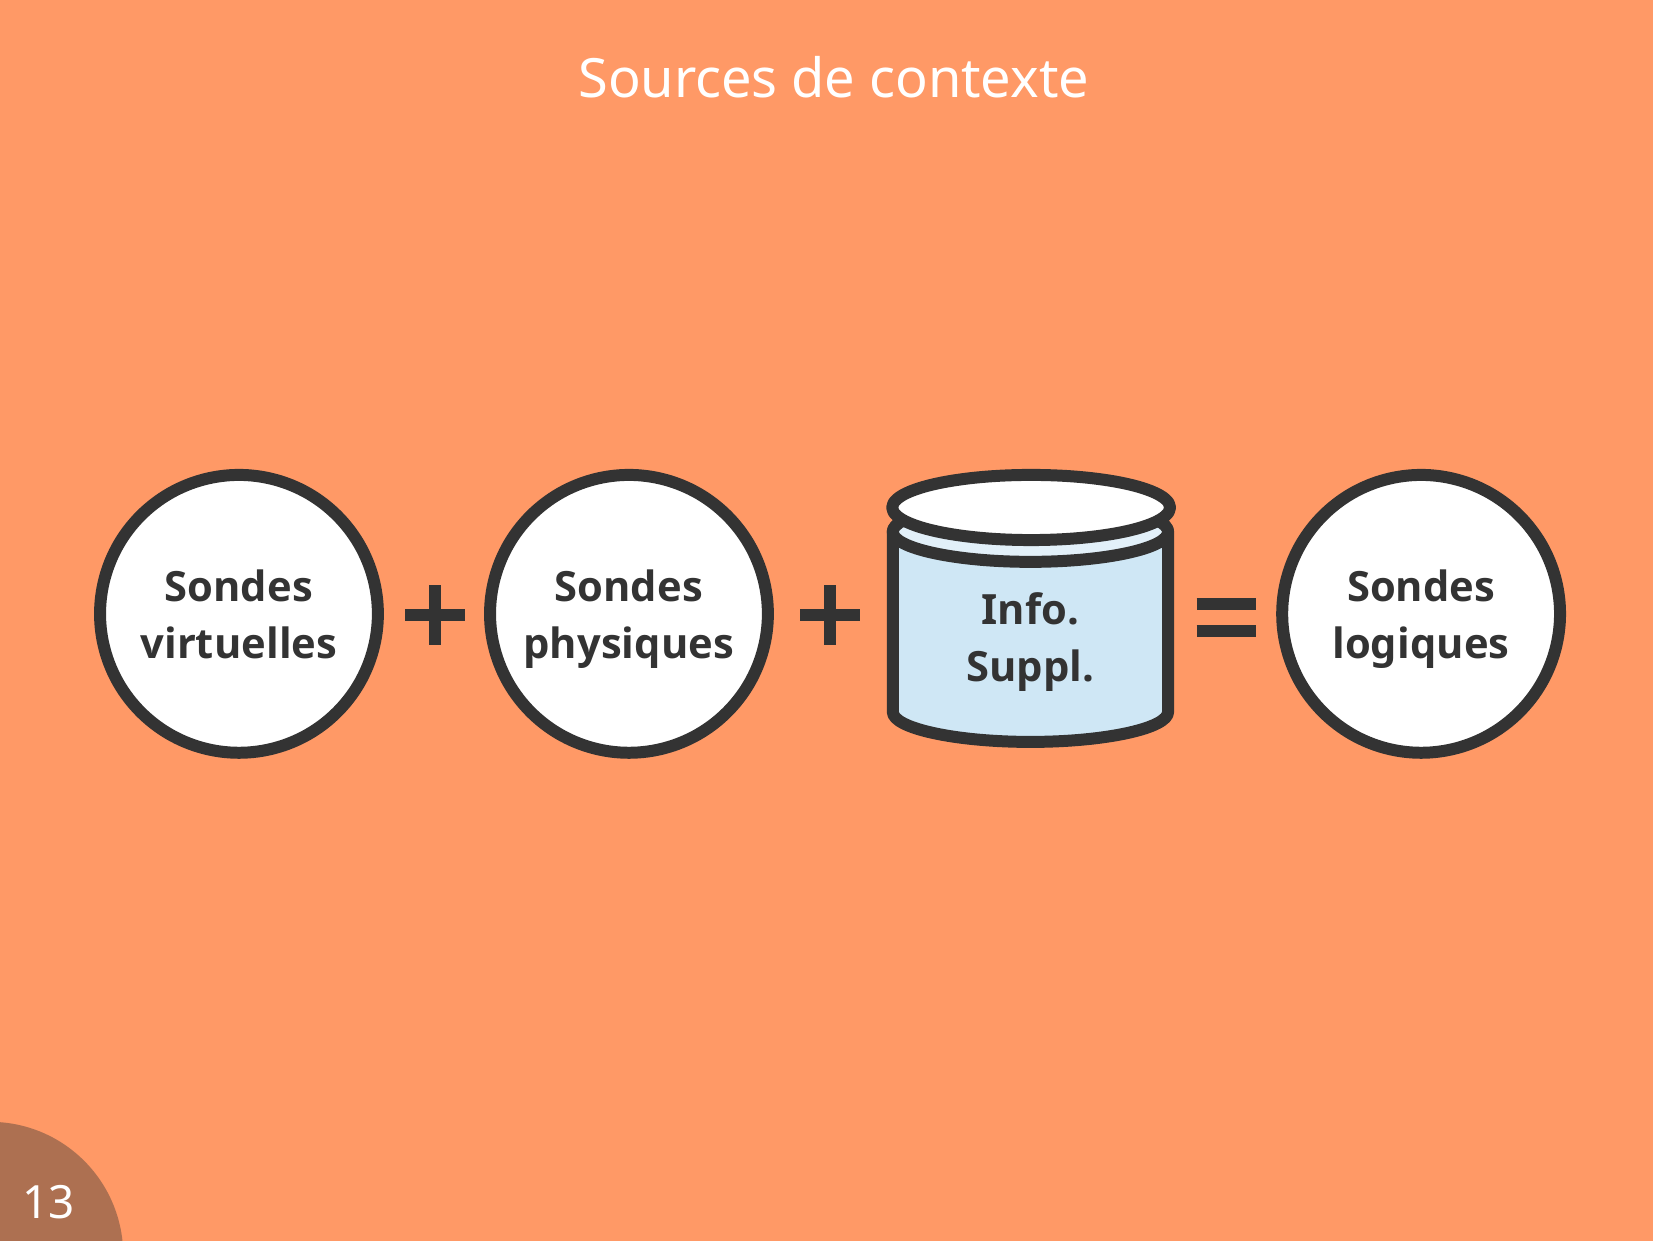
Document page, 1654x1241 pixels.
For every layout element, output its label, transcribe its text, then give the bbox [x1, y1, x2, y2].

text_box Sondes physiques [490, 474, 768, 753]
text_box Ontologies du système de gestion de configuration [95, 469, 383, 758]
text_box Sources de contexte [49, 3, 1619, 151]
text_box Info. Suppl. [892, 533, 1169, 742]
text_box Ontologies du système de gestion de configuration [887, 469, 1175, 747]
text_box Ontologies du système de gestion de configuration [485, 469, 773, 758]
text_box Ontologies du système de gestion de configuration [1277, 469, 1566, 758]
text_box [892, 474, 1171, 541]
subtitle Élection d'un leader Réplication d'états Tolérence de séparation [892, 521, 1169, 562]
text_box Sondes logiques [1282, 474, 1561, 753]
text_box Sondes virtuelles [100, 474, 378, 753]
